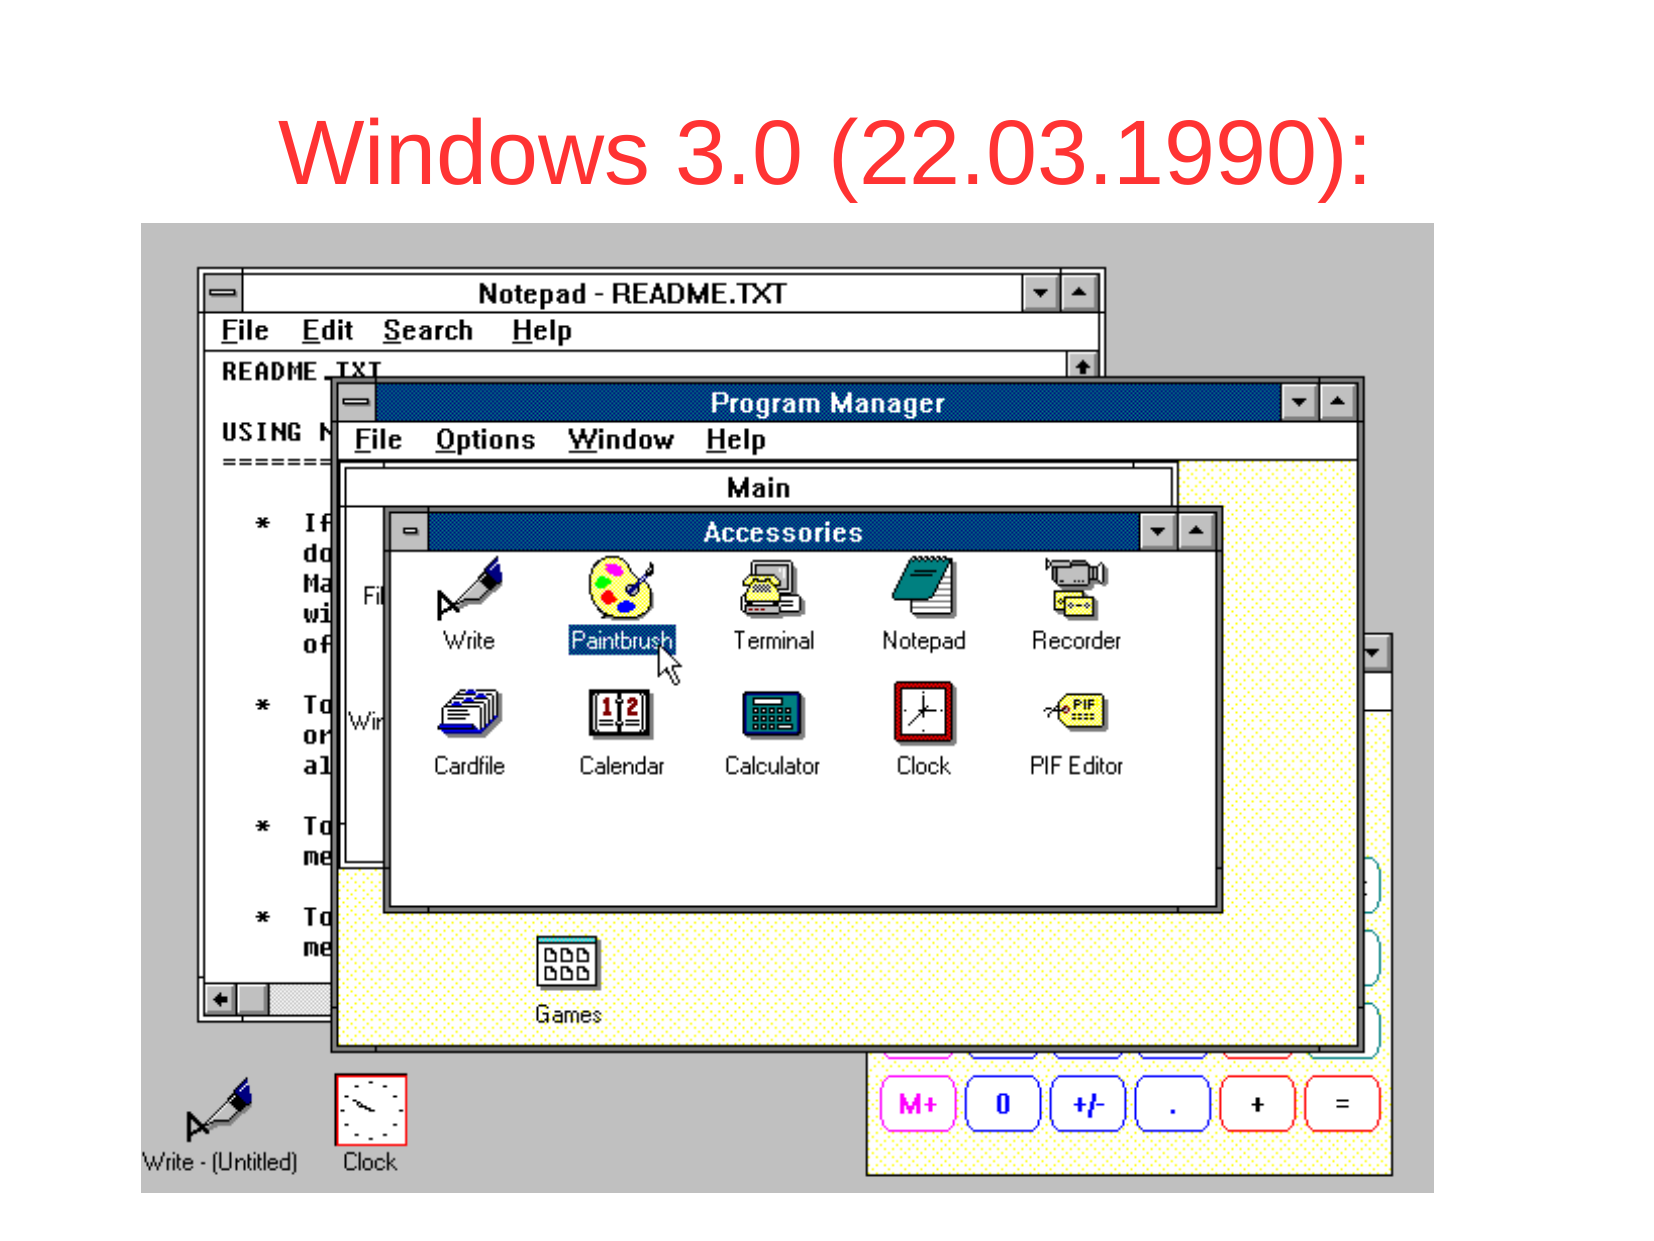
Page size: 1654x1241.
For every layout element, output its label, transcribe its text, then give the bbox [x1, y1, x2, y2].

title Windows 3.0 (22.03.1990): [82, 49, 1571, 257]
picture [141, 223, 1434, 1193]
